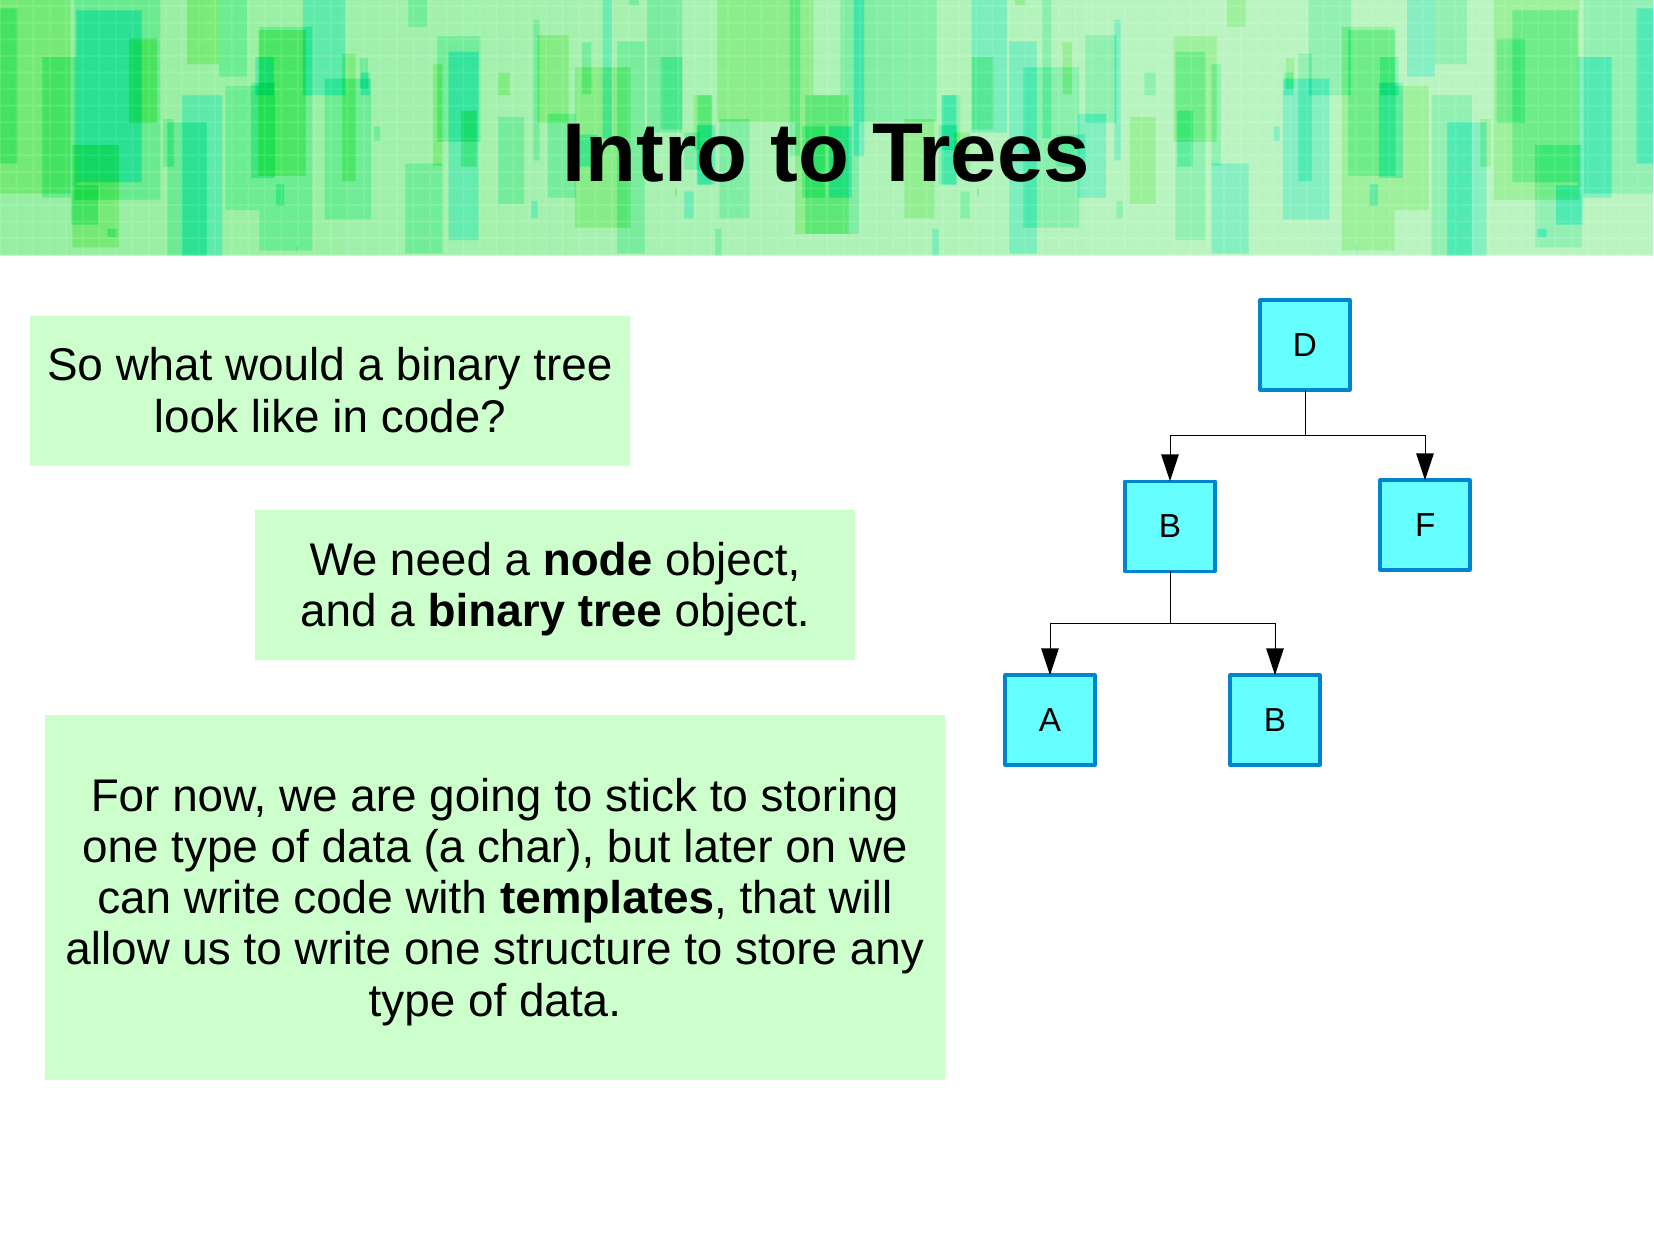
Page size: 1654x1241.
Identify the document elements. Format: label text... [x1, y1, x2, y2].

title Intro to Trees [82, 49, 1571, 257]
text_box So what would a binary tree look like in code? [30, 315, 631, 466]
text_box A [1005, 675, 1096, 766]
text_box F [1380, 480, 1471, 571]
text_box We need a node object, and a binary tree object. [255, 510, 856, 661]
text_box B [1125, 481, 1216, 572]
picture [0, 0, 1654, 1241]
text_box B [1230, 675, 1321, 766]
text_box D [1260, 300, 1351, 391]
text_box For now, we are going to stick to storing one type of data (a char), but later on we can write code with templates, that will allow us to write one structure to store any type of data. [45, 715, 946, 1081]
